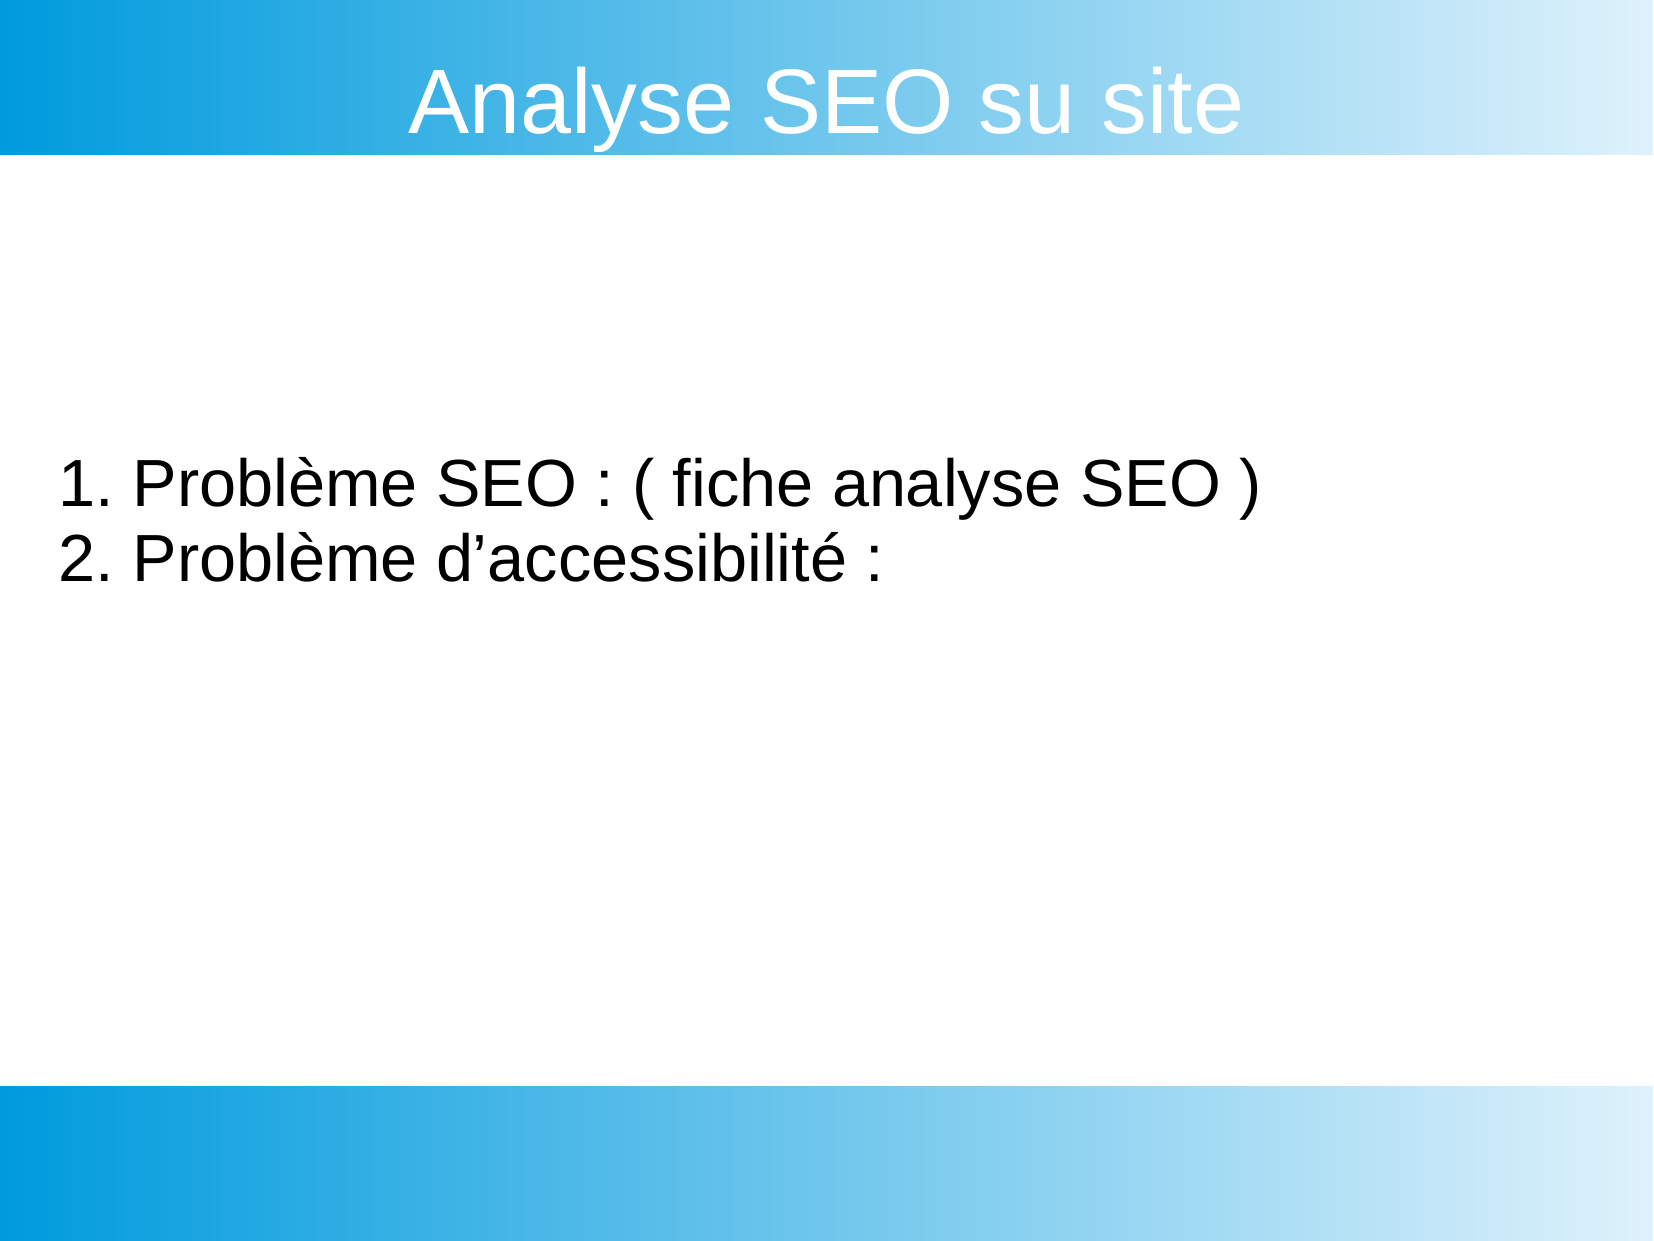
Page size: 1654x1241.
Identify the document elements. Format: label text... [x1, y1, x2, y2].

subtitle 1. Problème SEO : ( fiche analyse SEO ) 2. Problème d’accessibilité : [59, 212, 1548, 932]
title Analyse SEO su site [82, 49, 1571, 155]
